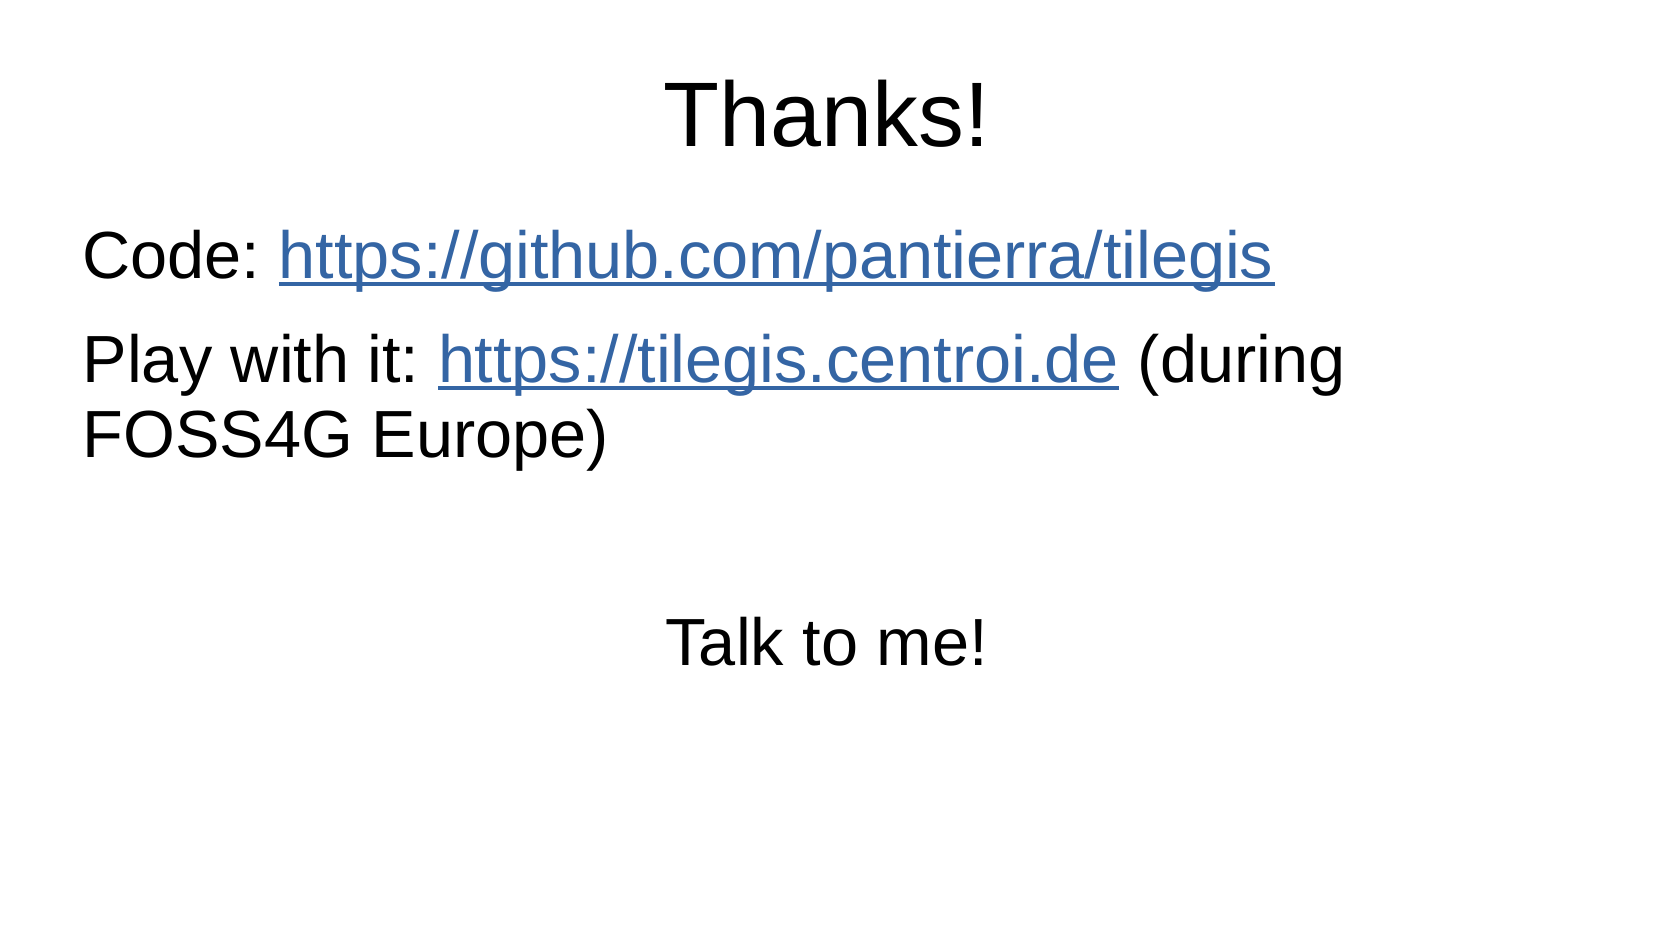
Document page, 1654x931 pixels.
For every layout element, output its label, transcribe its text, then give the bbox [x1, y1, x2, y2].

list Code: https://github.com/pantierra/tilegis Play with it: https://tilegis.centroi.de (during FOSS4G Europe) Talk to me! [82, 217, 1571, 758]
title Thanks! [82, 37, 1571, 193]
